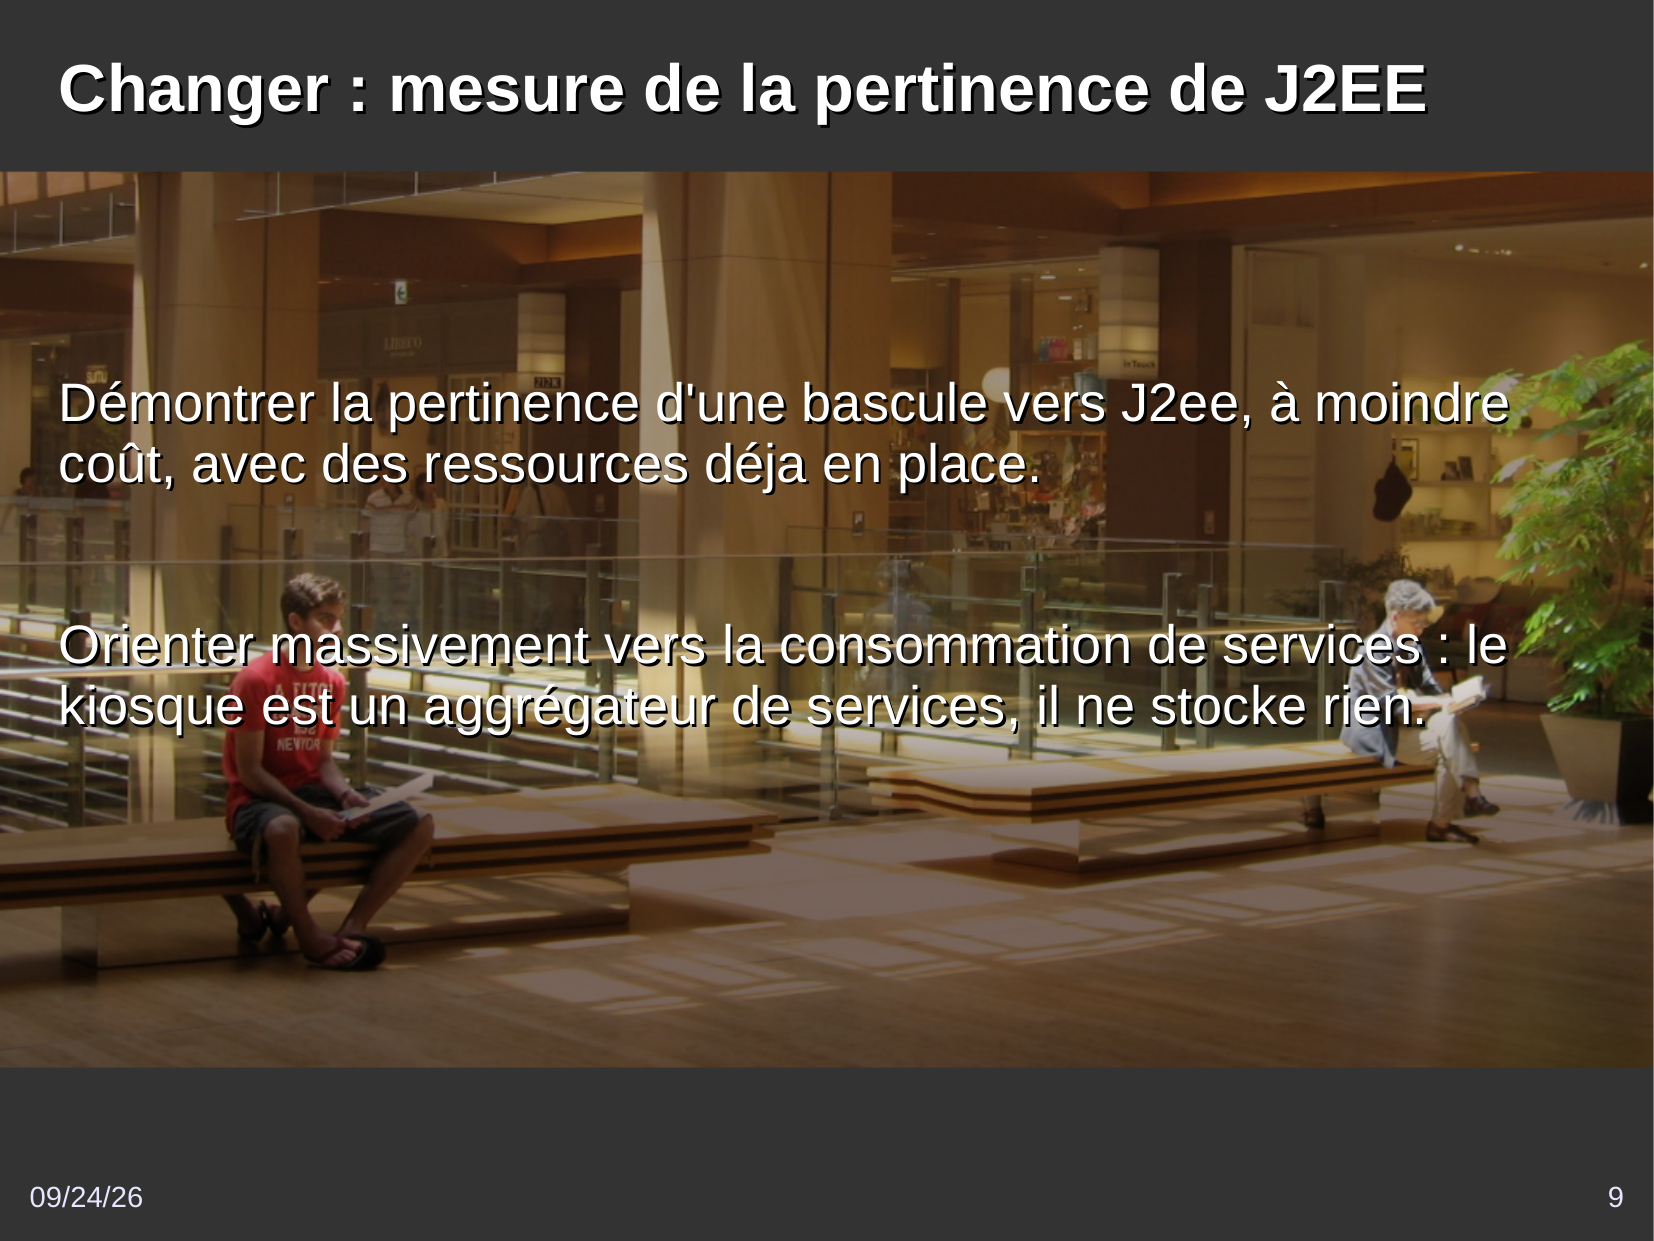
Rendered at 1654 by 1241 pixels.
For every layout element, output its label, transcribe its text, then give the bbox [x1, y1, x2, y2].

picture [0, 0, 1654, 1241]
subtitle Démontrer la pertinence d'une bascule vers J2ee, à moindre coût, avec des ressources déja en place. Orienter massivement vers la consommation de services : le kiosque est un aggrégateur de services, il ne stocke rien. [59, 312, 1536, 858]
title Changer : mesure de la pertinence de J2EE [59, 0, 1536, 178]
